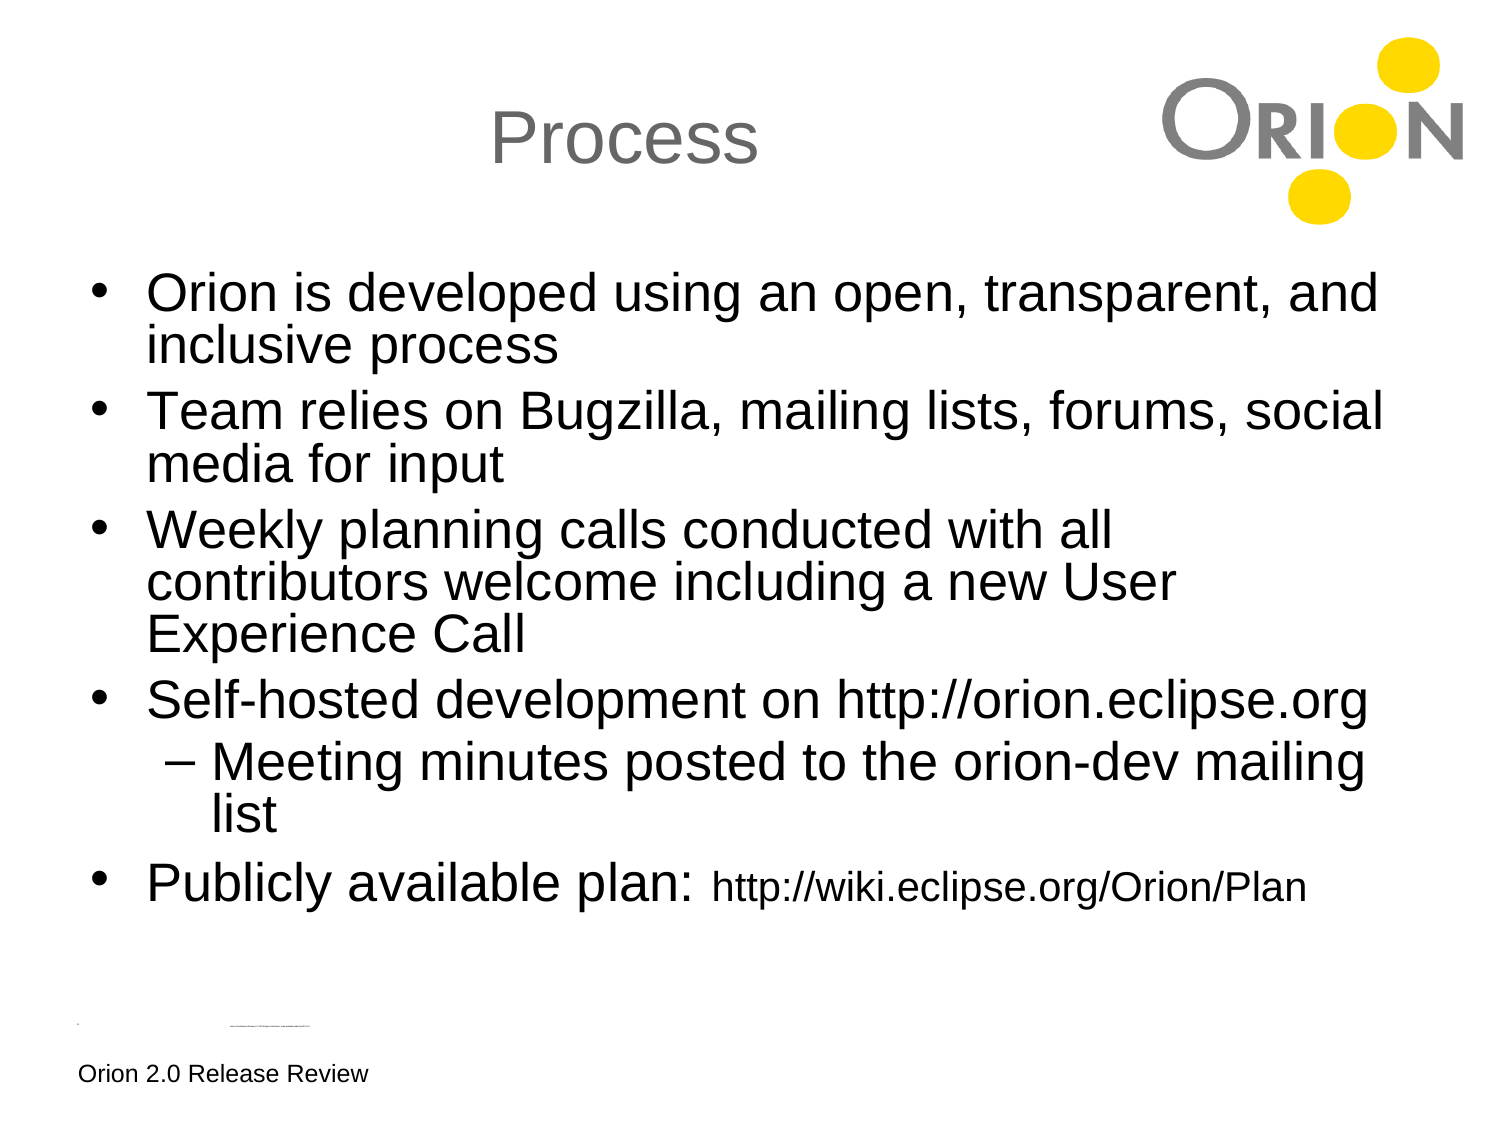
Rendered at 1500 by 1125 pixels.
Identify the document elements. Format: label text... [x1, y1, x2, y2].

title Process [74, 45, 1176, 233]
picture [1162, 37, 1463, 225]
list Orion is developed using an open, transparent, and inclusive process Team relies on Bugzilla, mailing lists, forums, social media for input Weekly planning calls conducted with all contributors welcome including a new User Experience Call Self-hosted development on http://orion.eclipse.org Meeting minutes posted to the orion-dev mailing list Publicly available plan: http://wiki.eclipse.org/Orion/Plan [75, 262, 1426, 1006]
